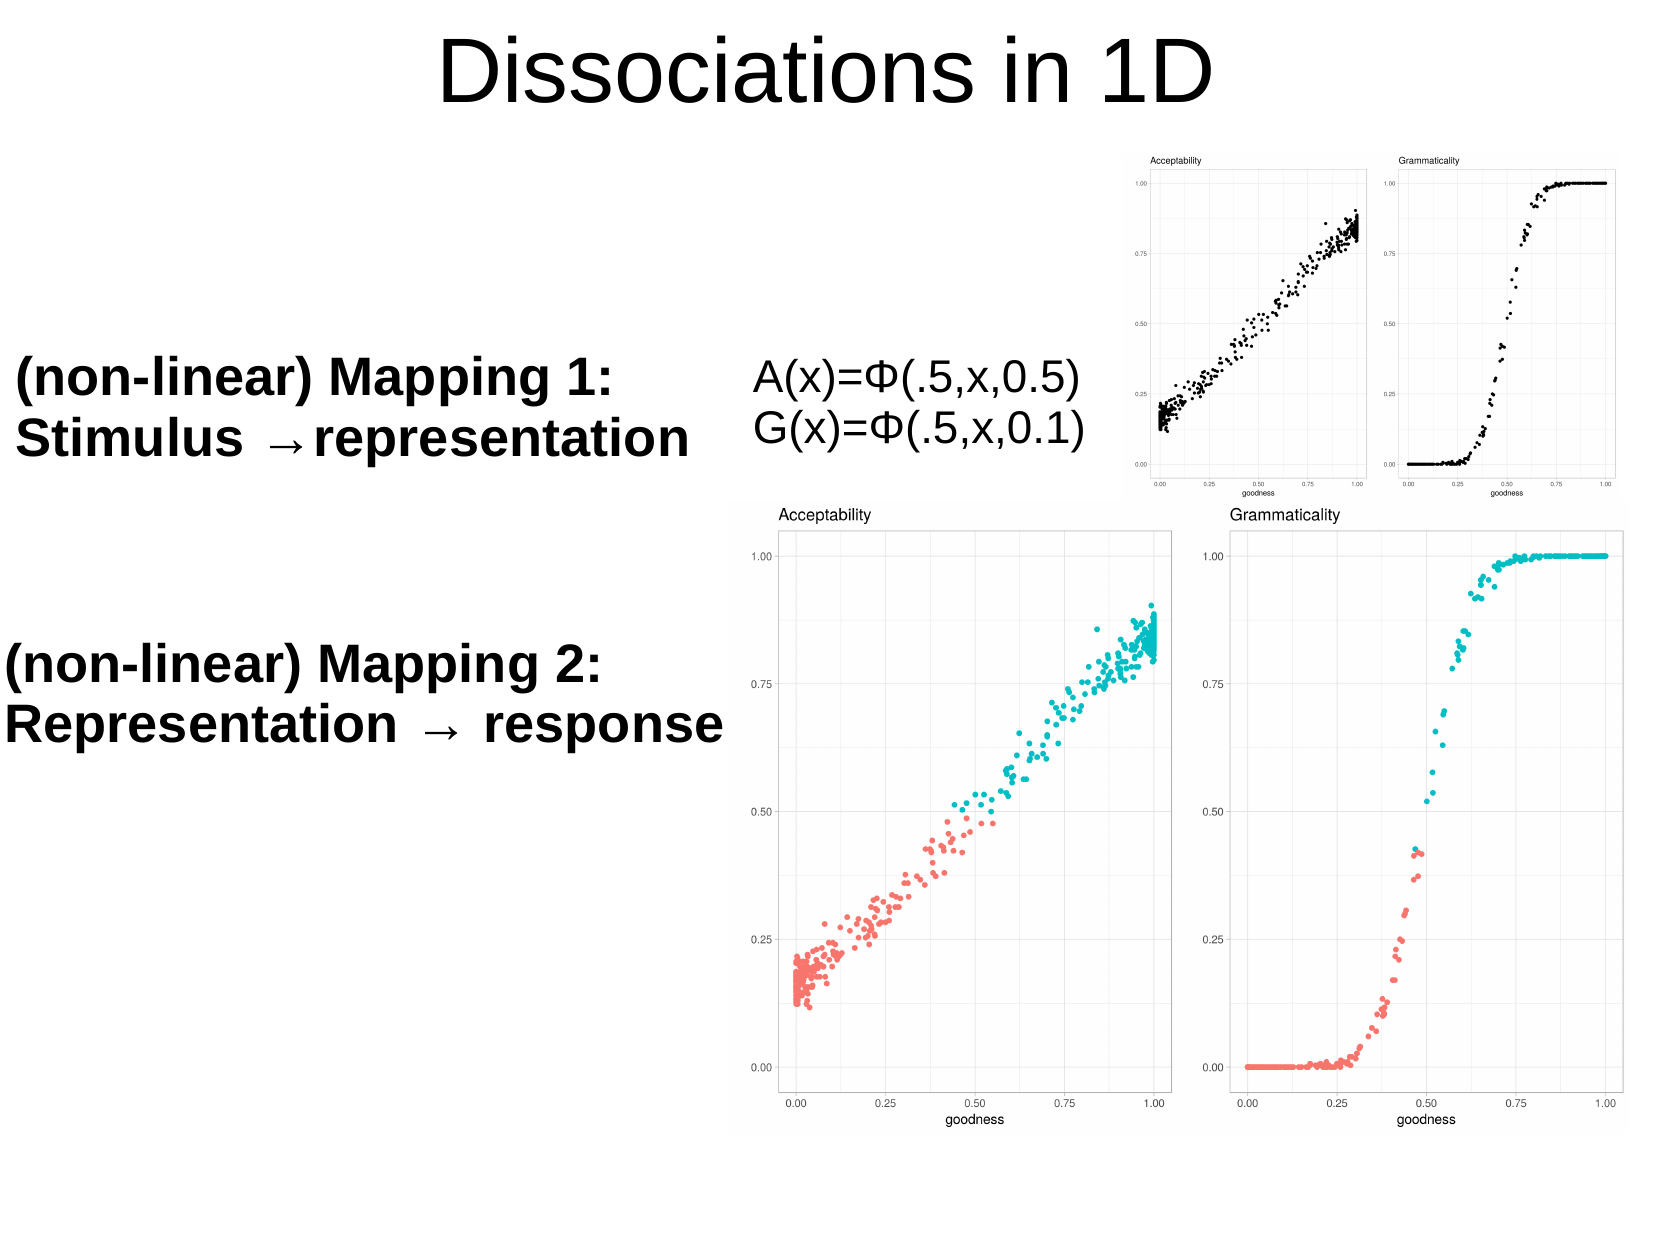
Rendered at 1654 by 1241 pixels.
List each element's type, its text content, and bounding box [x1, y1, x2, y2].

picture [727, 153, 1630, 1134]
title Dissociations in 1D [82, 0, 1571, 174]
text_box (non-linear) Mapping 2: Representation → response [0, 625, 727, 823]
text_box (non-linear) Mapping 1: Stimulus →representation [0, 339, 721, 485]
text_box A(x)=Φ(.5,x,0.5) G(x)=Φ(.5,x,0.1) [738, 343, 1122, 461]
